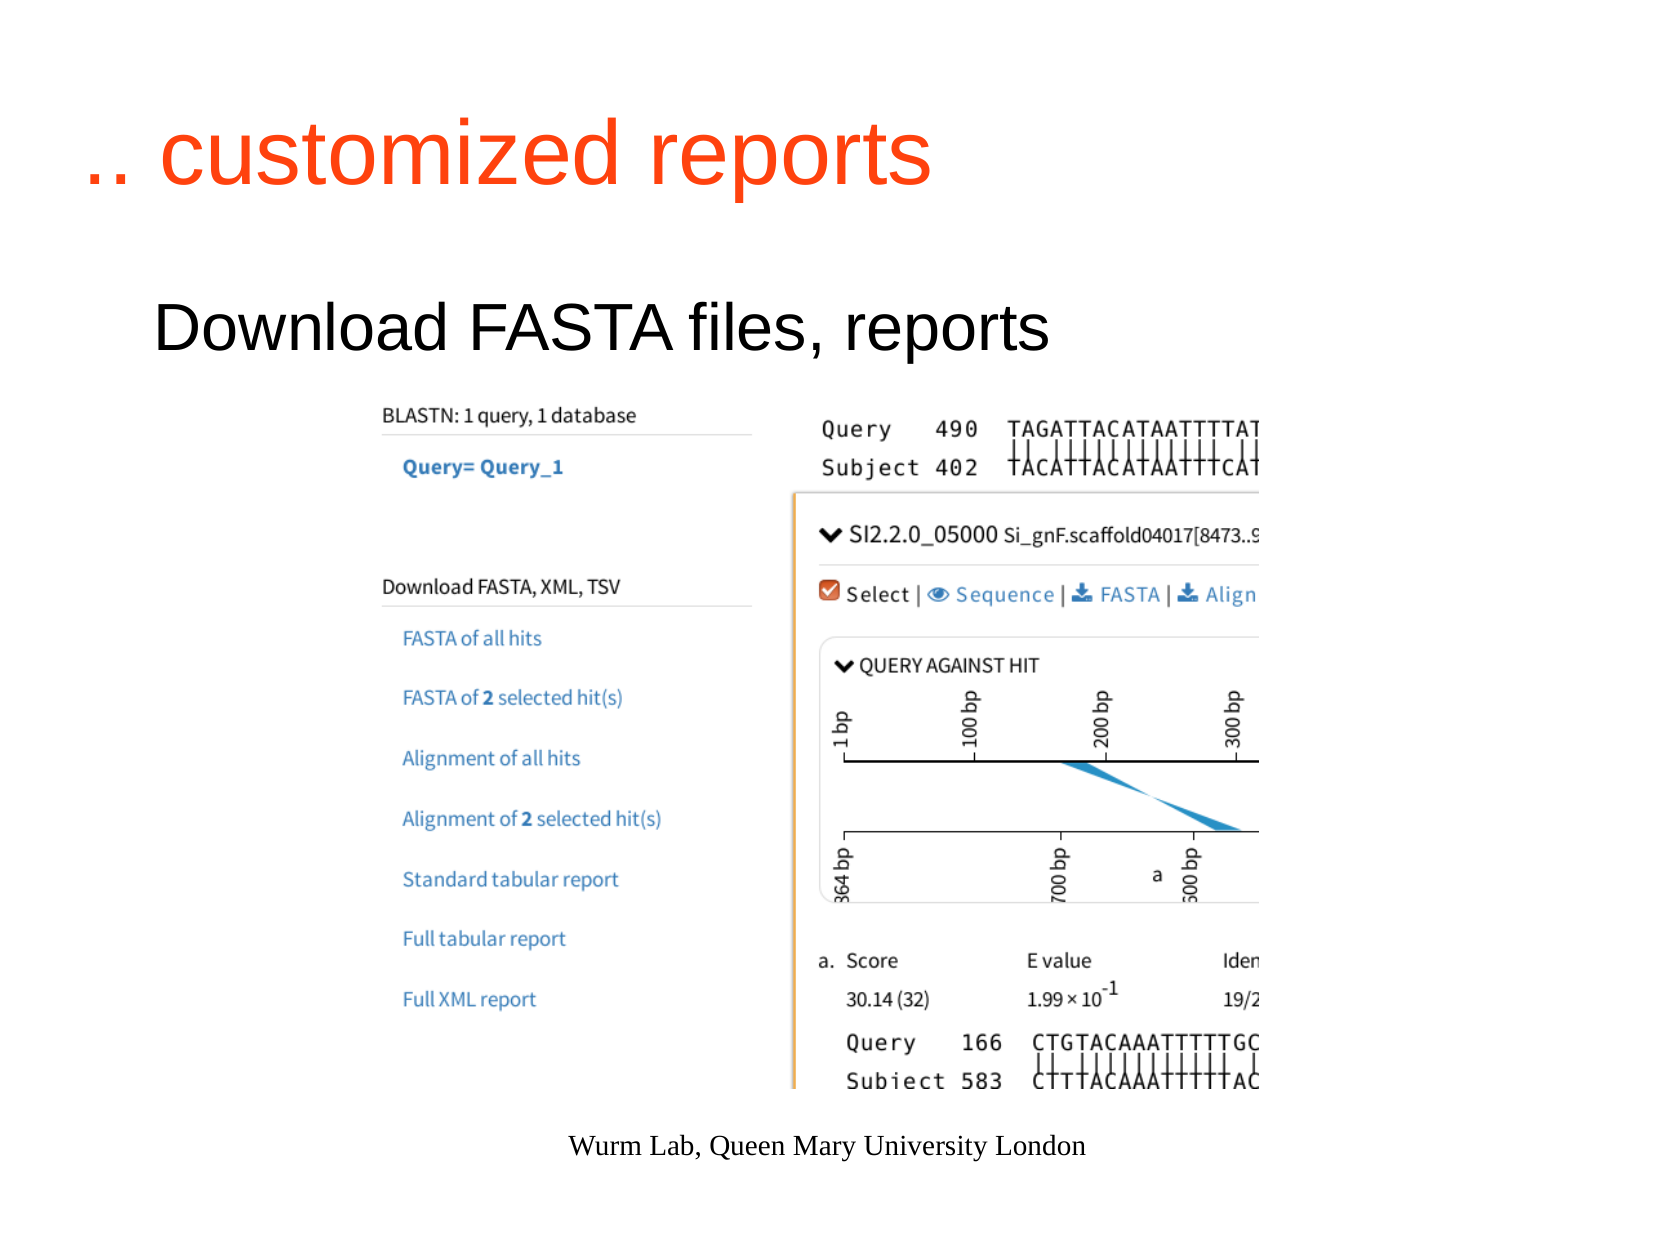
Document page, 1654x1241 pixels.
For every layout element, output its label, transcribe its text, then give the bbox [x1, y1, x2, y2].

picture [333, 402, 1259, 1090]
title .. customized reports [82, 49, 1571, 257]
list Download FASTA files, reports [82, 290, 1571, 1010]
